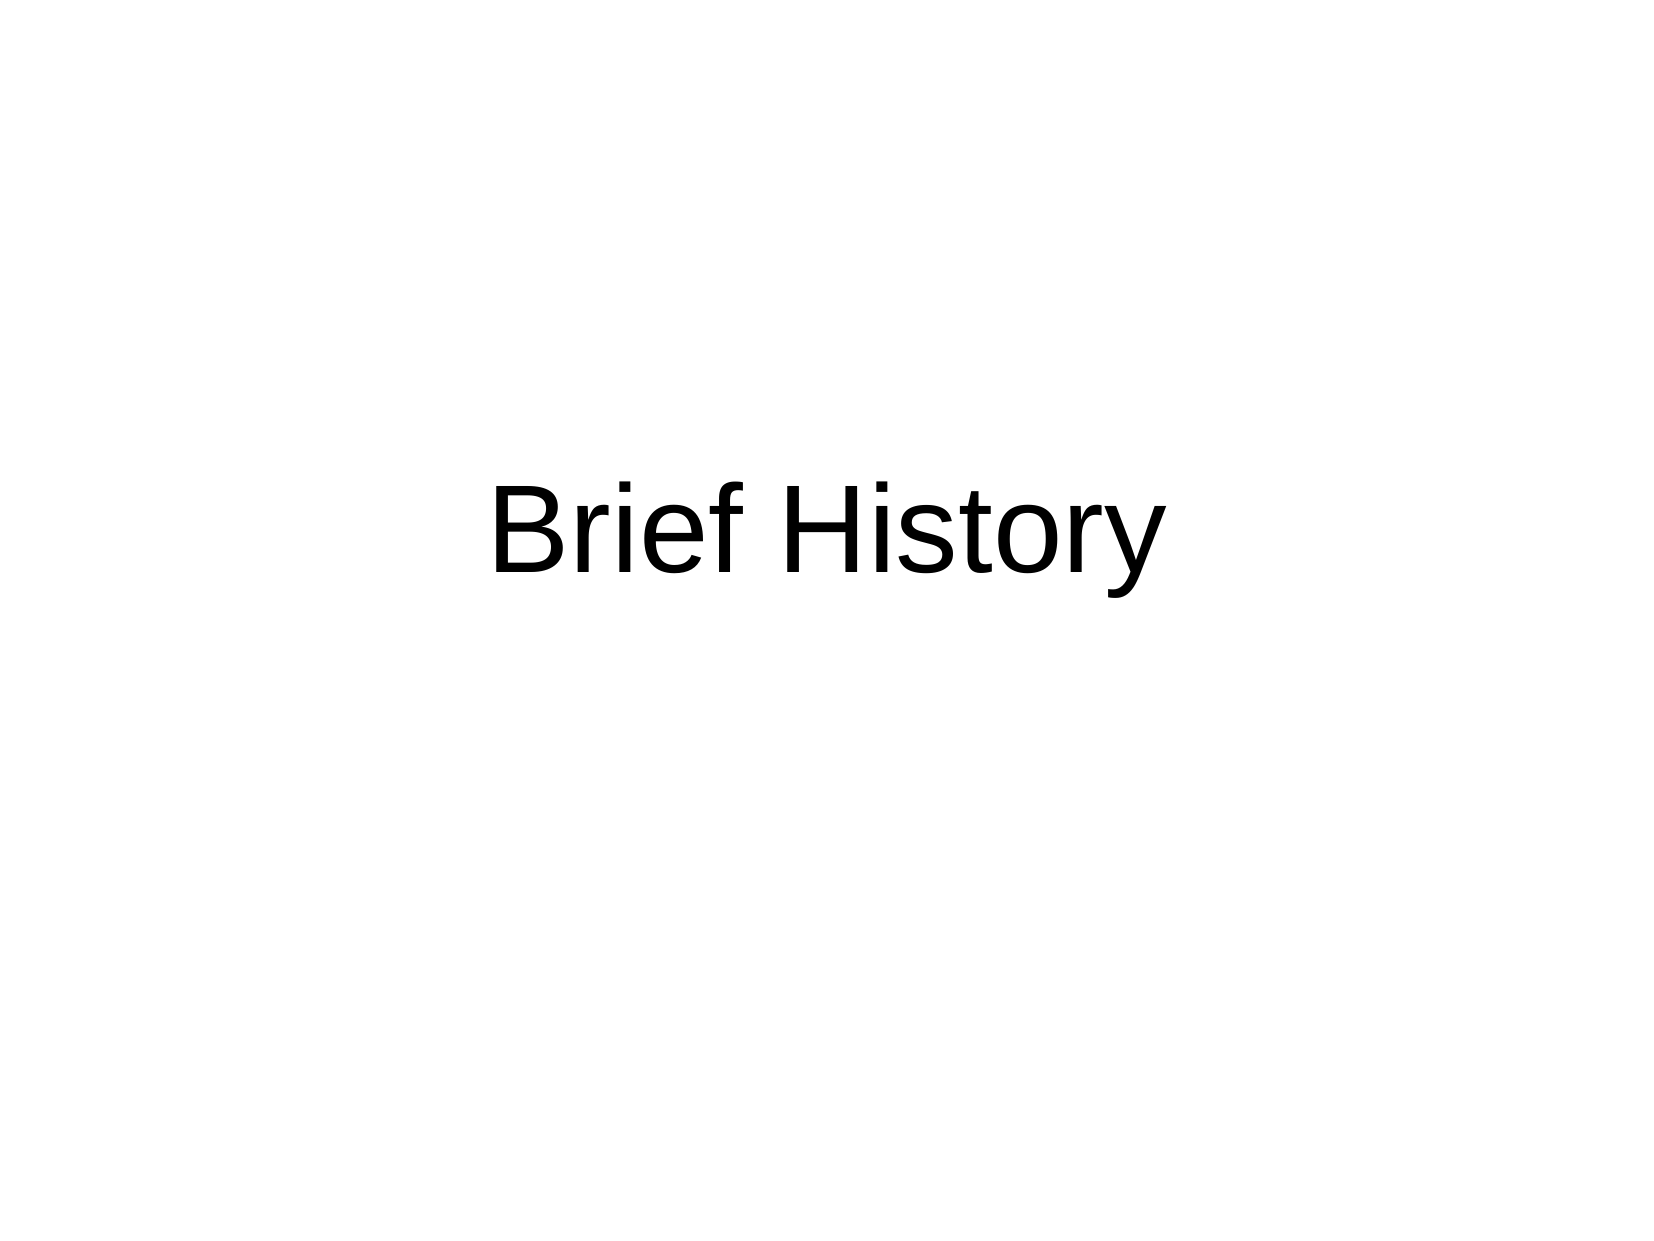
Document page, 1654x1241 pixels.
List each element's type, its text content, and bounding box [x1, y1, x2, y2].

subtitle Brief History [82, 49, 1571, 1010]
